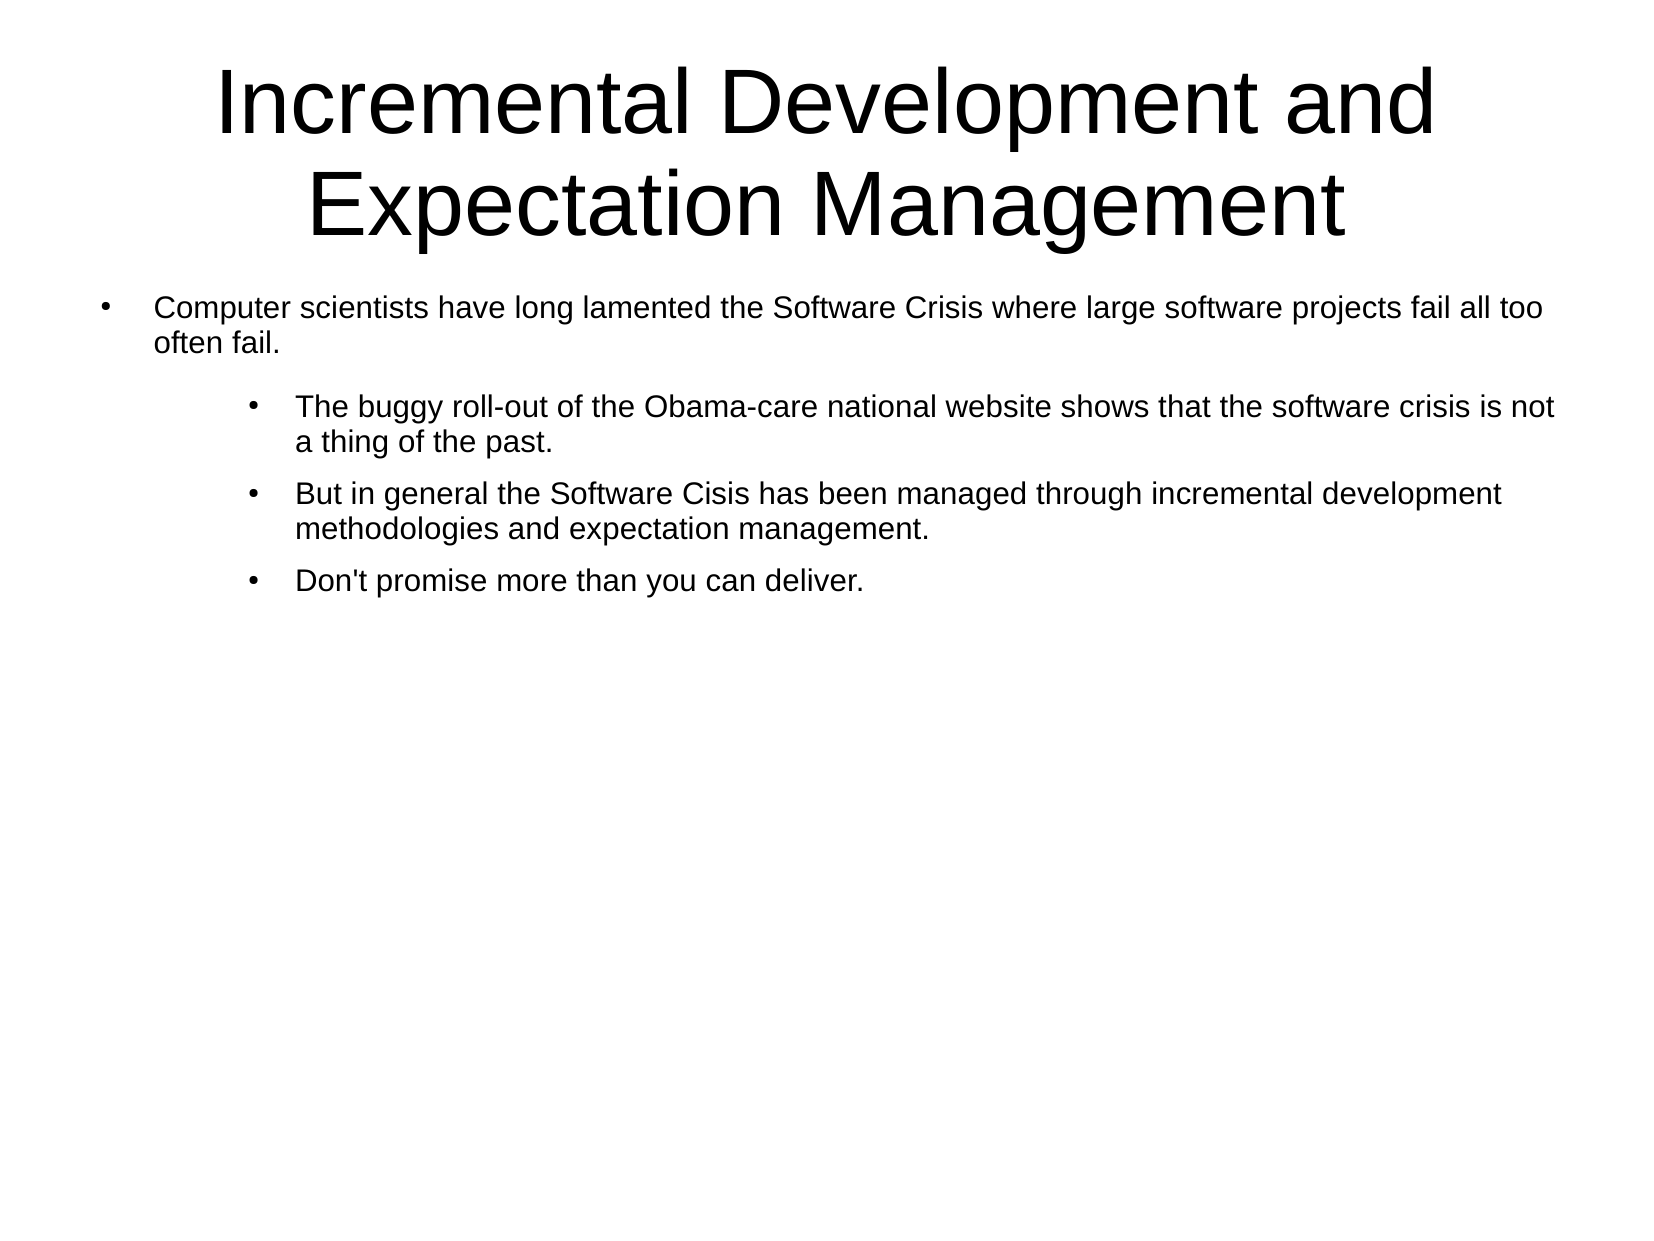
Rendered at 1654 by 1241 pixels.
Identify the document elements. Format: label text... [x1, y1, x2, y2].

title Incremental Development and Expectation Management [82, 49, 1571, 257]
list Computer scientists have long lamented the Software Crisis where large software projects fail all too often fail. The buggy roll-out of the Obama-care national website shows that the software crisis is not a thing of the past. But in general the Software Cisis has been managed through incremental development methodologies and expectation management. Don't promise more than you can deliver. [82, 290, 1571, 1010]
